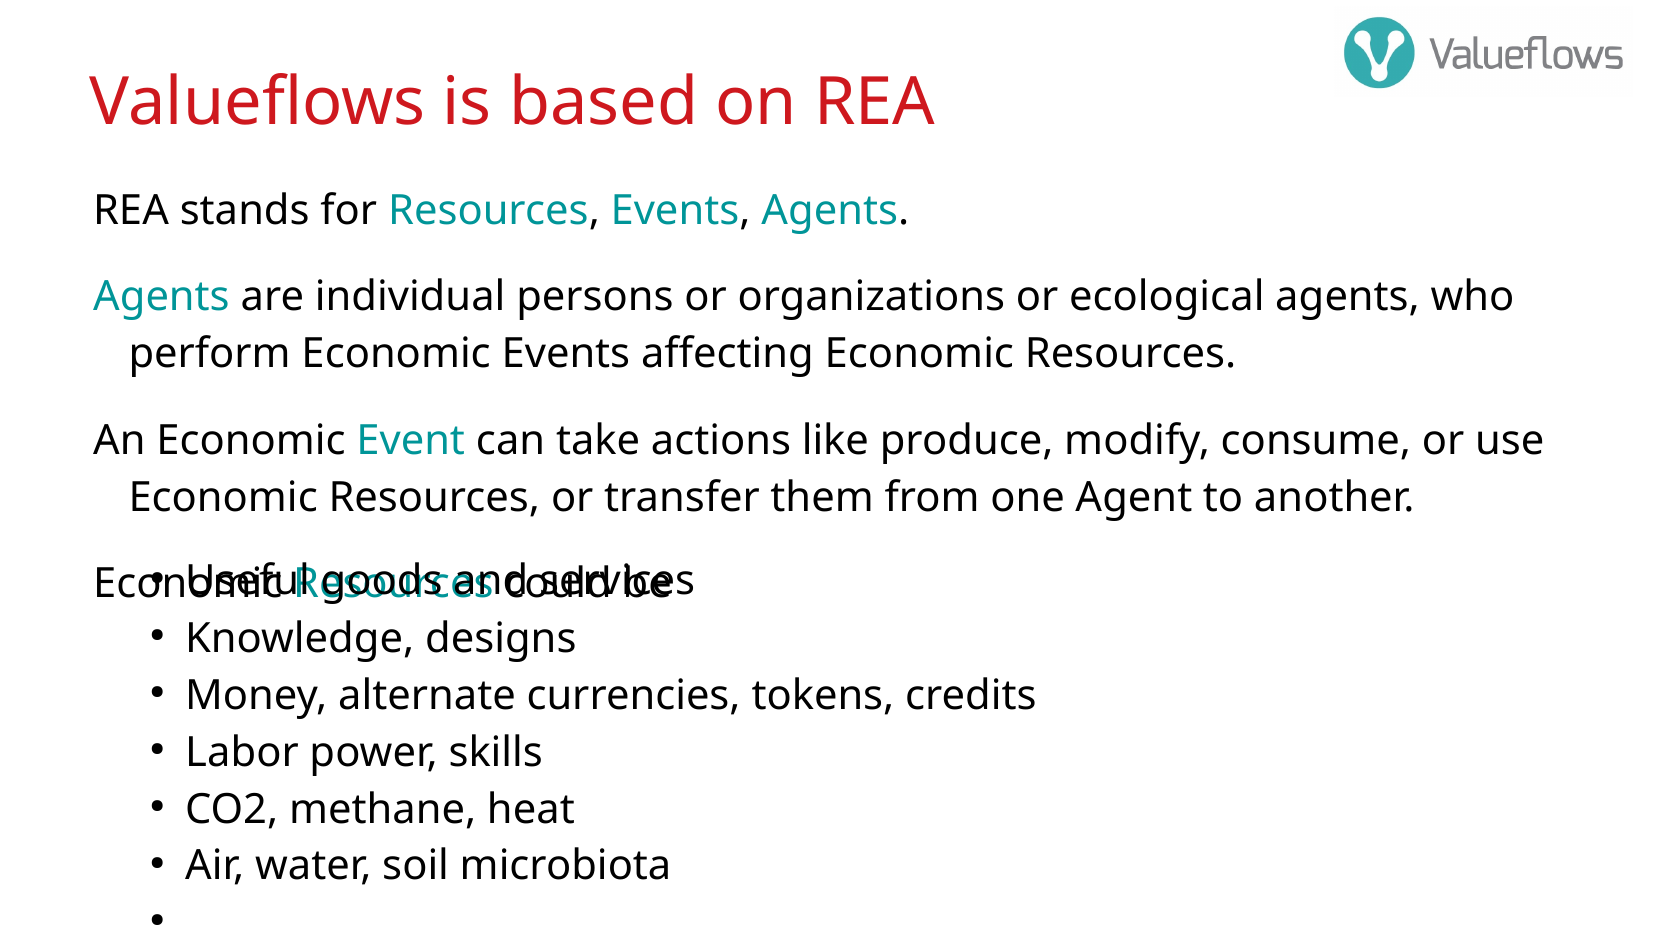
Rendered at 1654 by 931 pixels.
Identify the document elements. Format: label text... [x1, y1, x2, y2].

picture [1334, 6, 1633, 97]
text_box Useful goods and services Knowledge, designs Money, alternate currencies, tokens, credits Labor power, skills CO2, methane, heat Air, water, soil microbiota . . . [135, 440, 1441, 865]
list REA stands for Resources, Events, Agents. Agents are individual persons or organizations or ecological agents, who perform Economic Events affecting Economic Resources. An Economic Event can take actions like produce, modify, consume, or use Economic Resources, or transfer them from one Agent to another. Economic Resources could be [93, 179, 1559, 887]
text_box Valueflows is based on REA [75, 45, 1439, 139]
